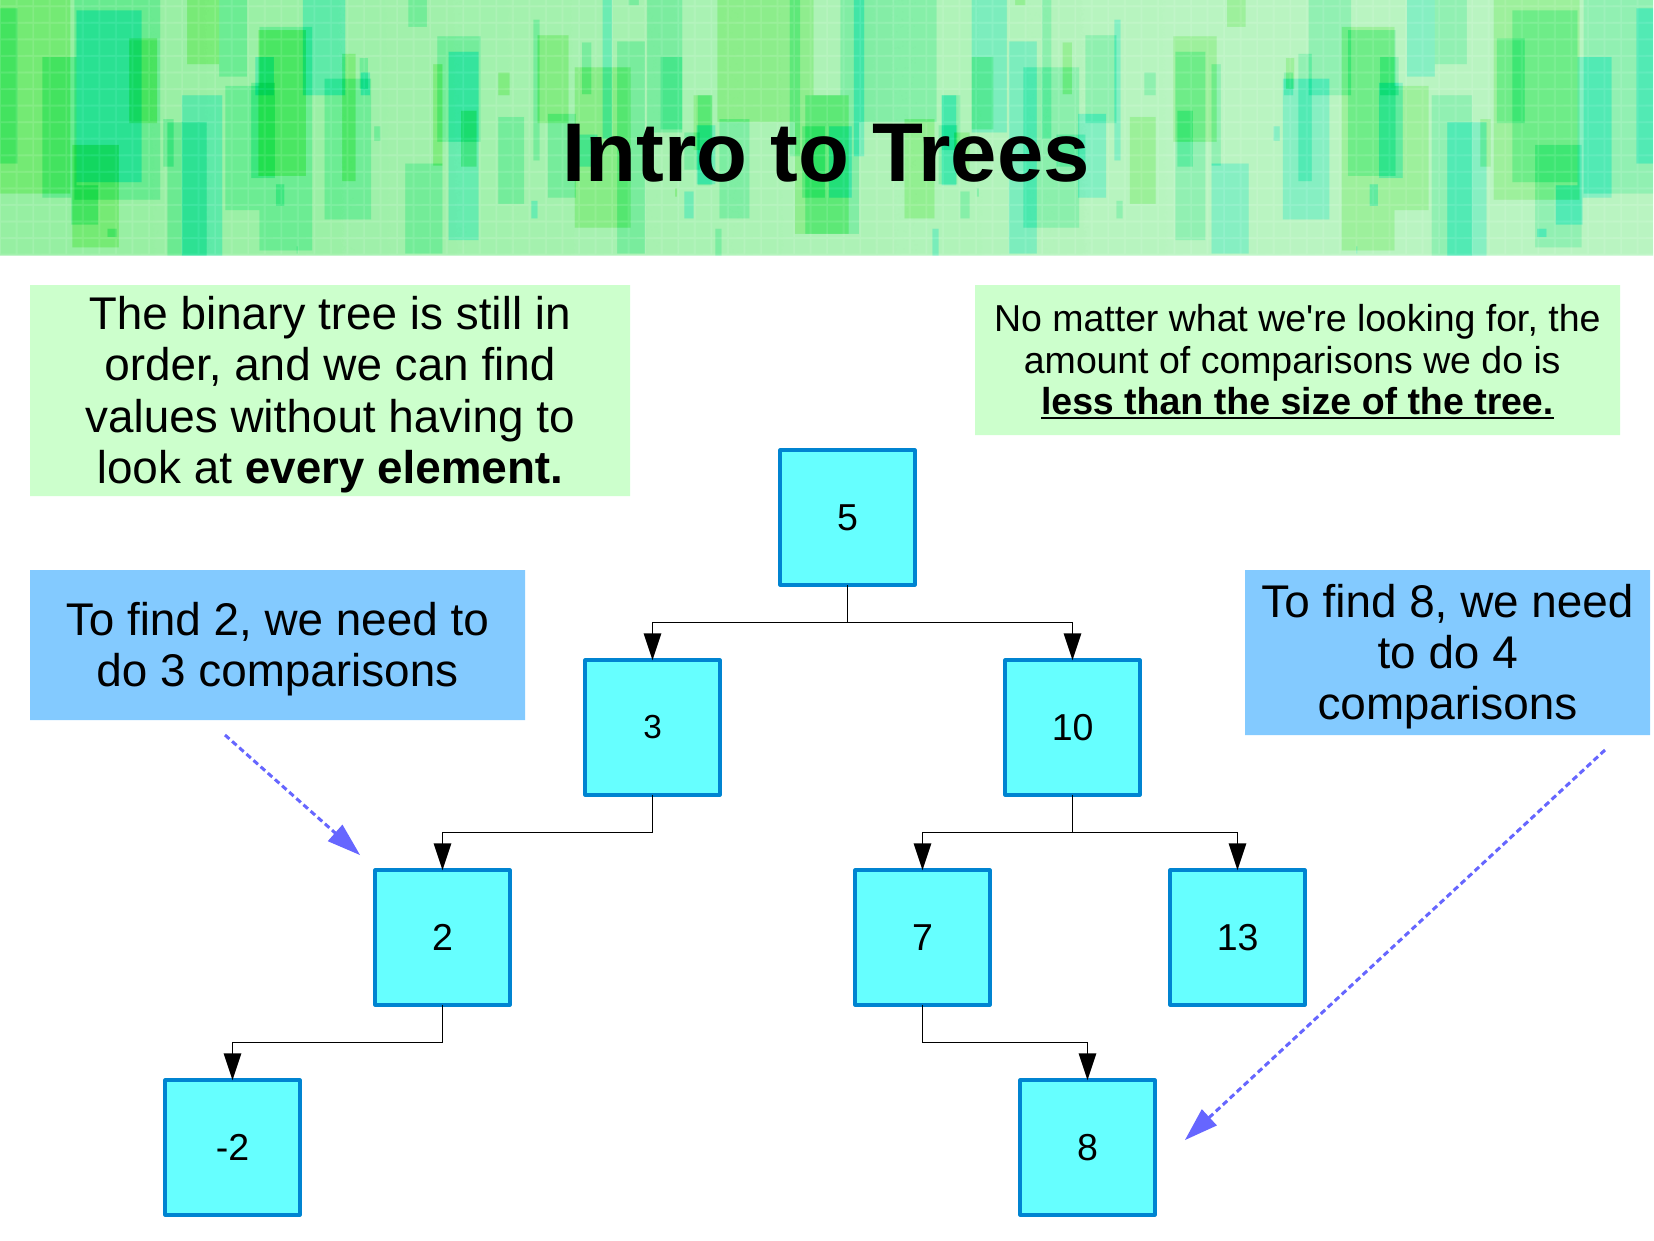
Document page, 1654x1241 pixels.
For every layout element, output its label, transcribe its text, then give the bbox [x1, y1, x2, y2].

text_box The binary tree is still in order, and we can find values without having to look at every element. [30, 285, 631, 497]
picture [0, 0, 1654, 1241]
text_box To find 8, we need to do 4 comparisons [1245, 570, 1651, 736]
text_box 3 [585, 660, 721, 796]
text_box 13 [1170, 870, 1306, 1006]
title Intro to Trees [82, 49, 1571, 257]
text_box 5 [780, 450, 916, 586]
text_box 7 [855, 870, 991, 1006]
text_box 2 [375, 870, 511, 1006]
text_box 10 [1005, 660, 1141, 796]
text_box No matter what we're looking for, the amount of comparisons we do is less than the size of the tree. [975, 285, 1621, 436]
text_box 8 [1020, 1080, 1156, 1216]
text_box -2 [165, 1080, 301, 1216]
text_box To find 2, we need to do 3 comparisons [30, 570, 526, 721]
